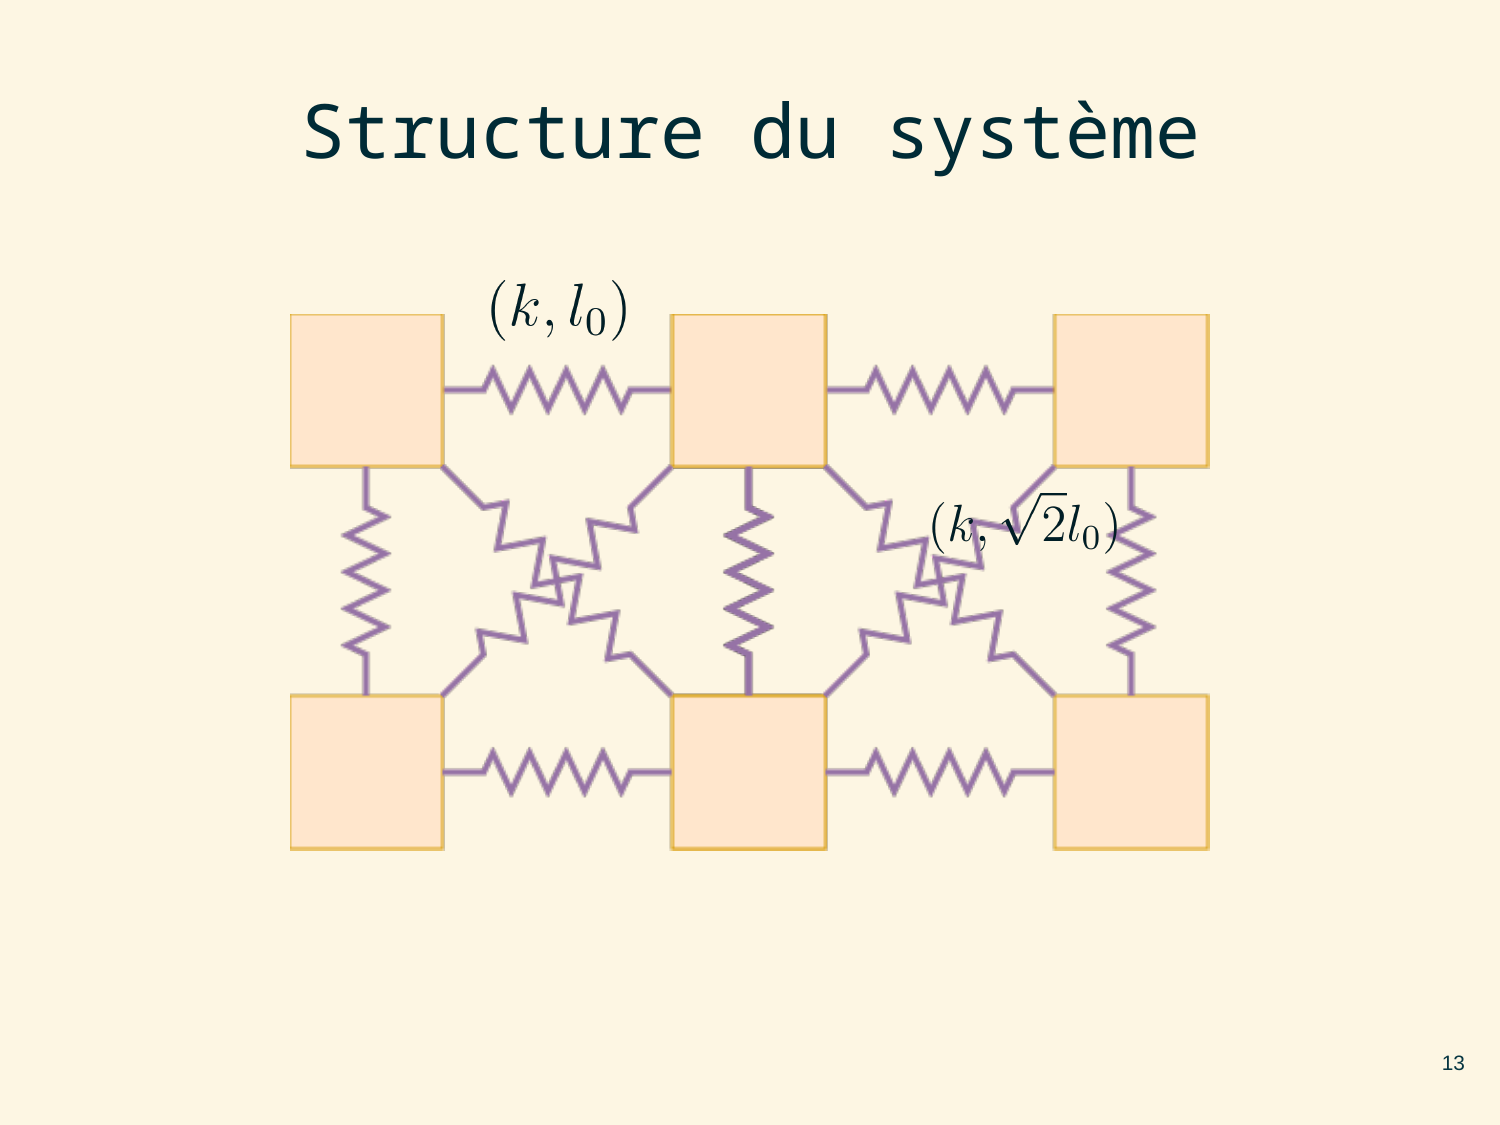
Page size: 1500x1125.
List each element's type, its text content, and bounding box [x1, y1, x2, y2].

picture [290, 280, 1210, 851]
slide_number <numéro> [1389, 1019, 1480, 1106]
title Structure du système [111, 58, 1389, 201]
